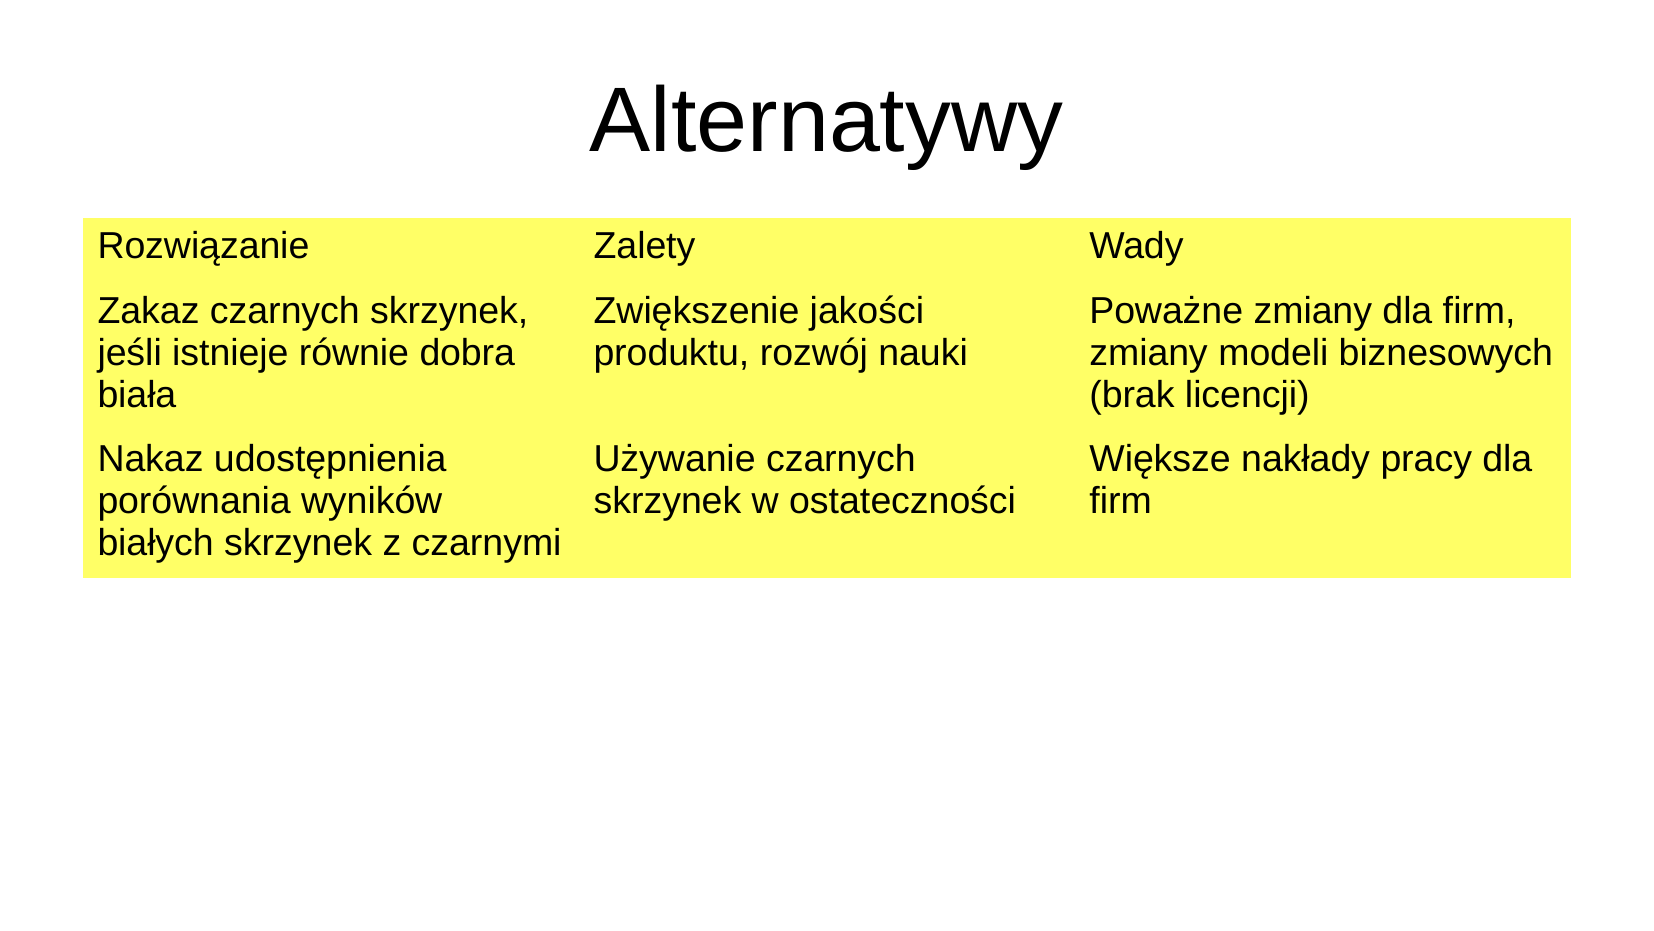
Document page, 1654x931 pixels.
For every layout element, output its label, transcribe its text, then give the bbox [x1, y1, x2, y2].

table_header Wady [1075, 218, 1571, 282]
title Alternatywy [82, 37, 1571, 193]
table_cell Nakaz udostępnienia porównania wyników białych skrzynek z czarnymi [83, 430, 579, 578]
table_cell Zakaz czarnych skrzynek, jeśli istnieje równie dobra biała [83, 282, 579, 430]
table_header Rozwiązanie [83, 218, 579, 282]
table_cell Większe nakłady pracy dla firm [1075, 430, 1571, 578]
table_cell Używanie czarnych skrzynek w ostateczności [579, 430, 1075, 578]
table_cell Zwiększenie jakości produktu, rozwój nauki [579, 282, 1075, 430]
table_cell Poważne zmiany dla firm, zmiany modeli biznesowych (brak licencji) [1075, 282, 1571, 430]
table_header Zalety [579, 218, 1075, 282]
